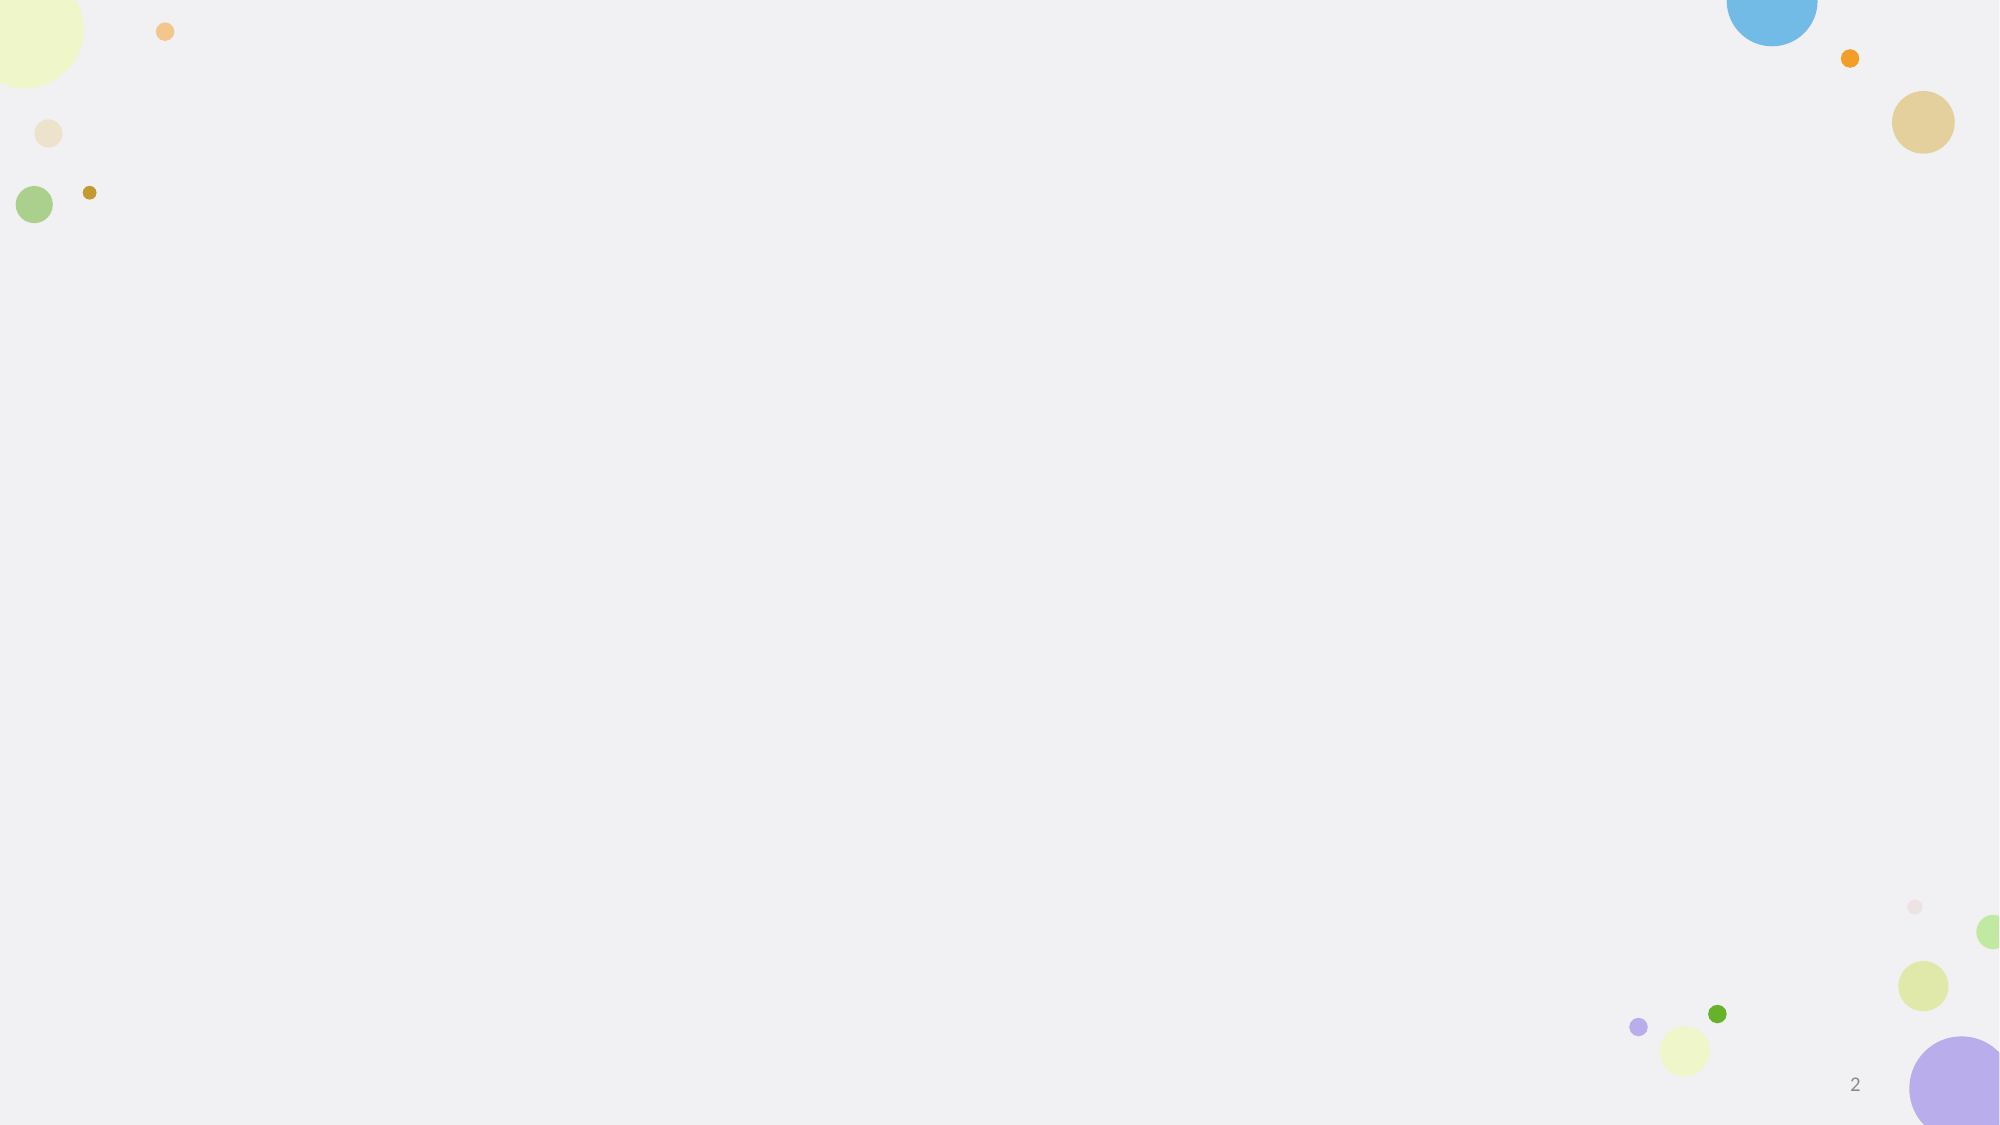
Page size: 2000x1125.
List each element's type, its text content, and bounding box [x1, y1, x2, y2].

slide_number <number> [1425, 1064, 1876, 1103]
